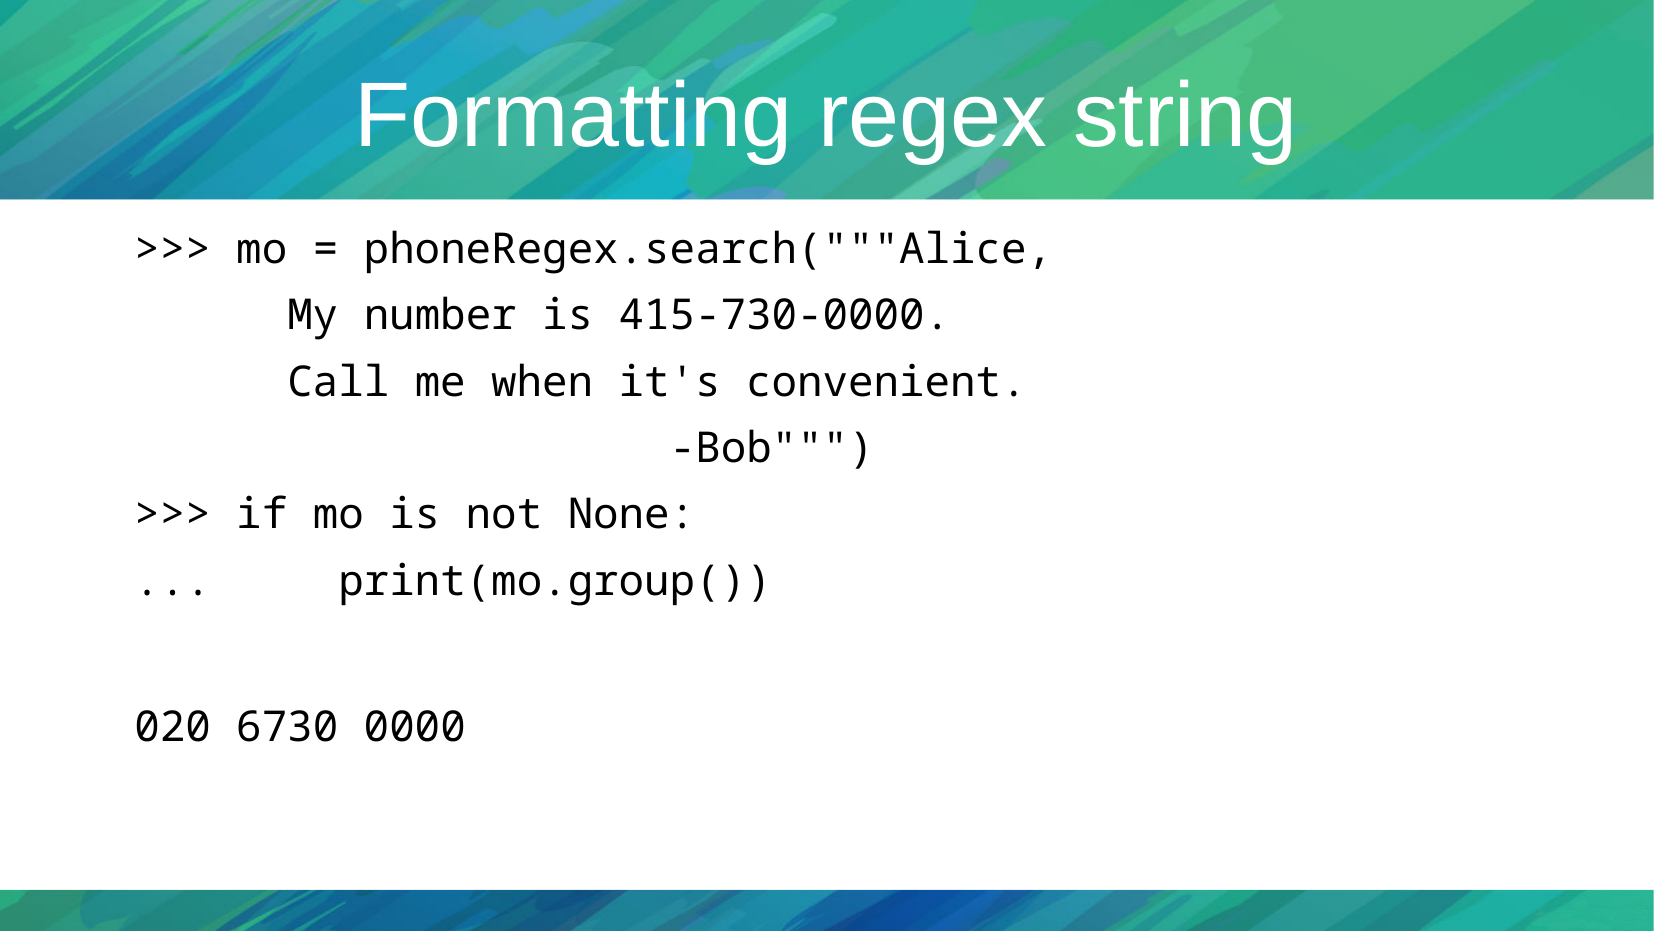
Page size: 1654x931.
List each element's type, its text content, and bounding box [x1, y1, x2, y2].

picture [0, 0, 1654, 931]
title Formatting regex string [82, 37, 1571, 193]
list >>> mo = phoneRegex.search("""Alice, My number is 415-730-0000. Call me when it's convenient. -Bob""") >>> if mo is not None: ... print(mo.group()) 020 6730 0000 [82, 217, 1571, 757]
